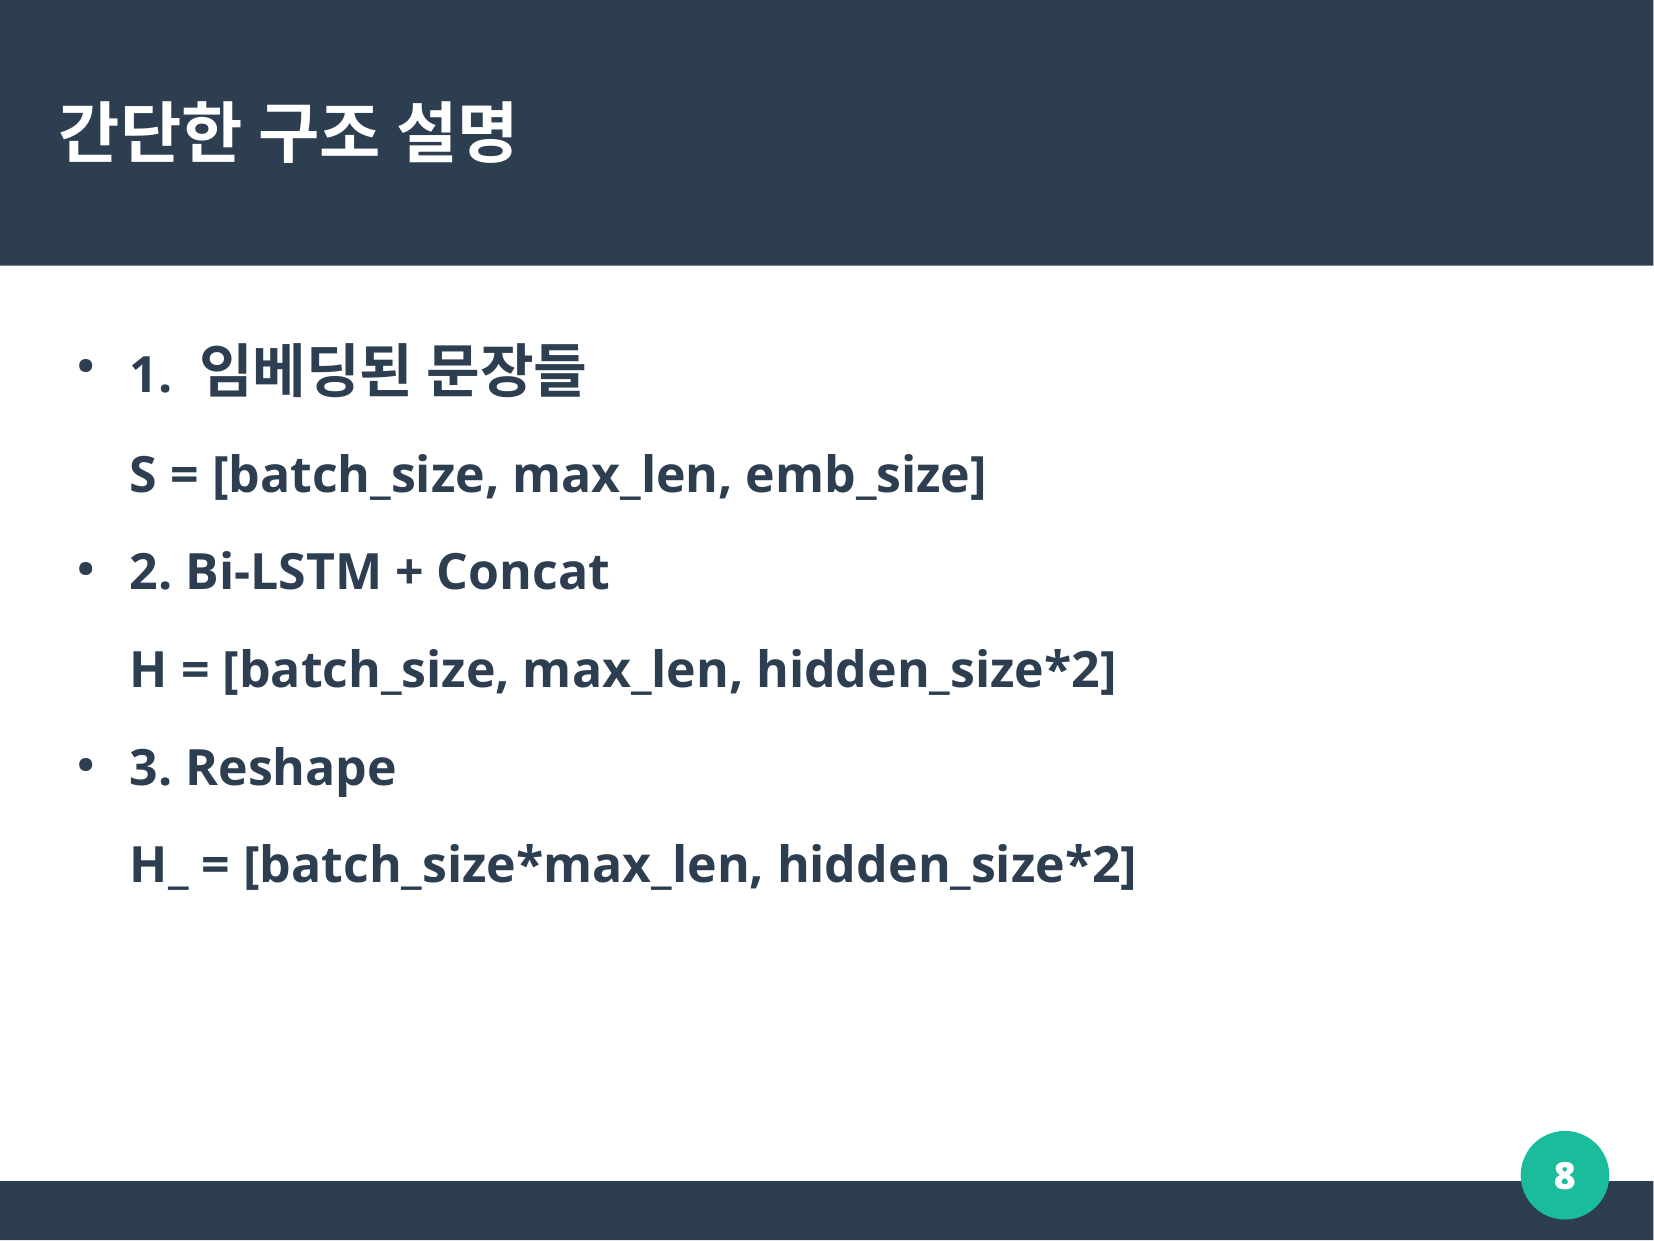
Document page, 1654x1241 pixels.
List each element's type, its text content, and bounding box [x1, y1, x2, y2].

title 간단한 구조 설명 [59, 49, 1595, 207]
list 1. 임베딩된 문장들 S = [batch_size, max_len, emb_size] 2. Bi-LSTM + Concat H = [batch_size, max_len, hidden_size*2] 3. Reshape H_ = [batch_size*max_len, hidden_size*2] [59, 324, 1595, 1152]
